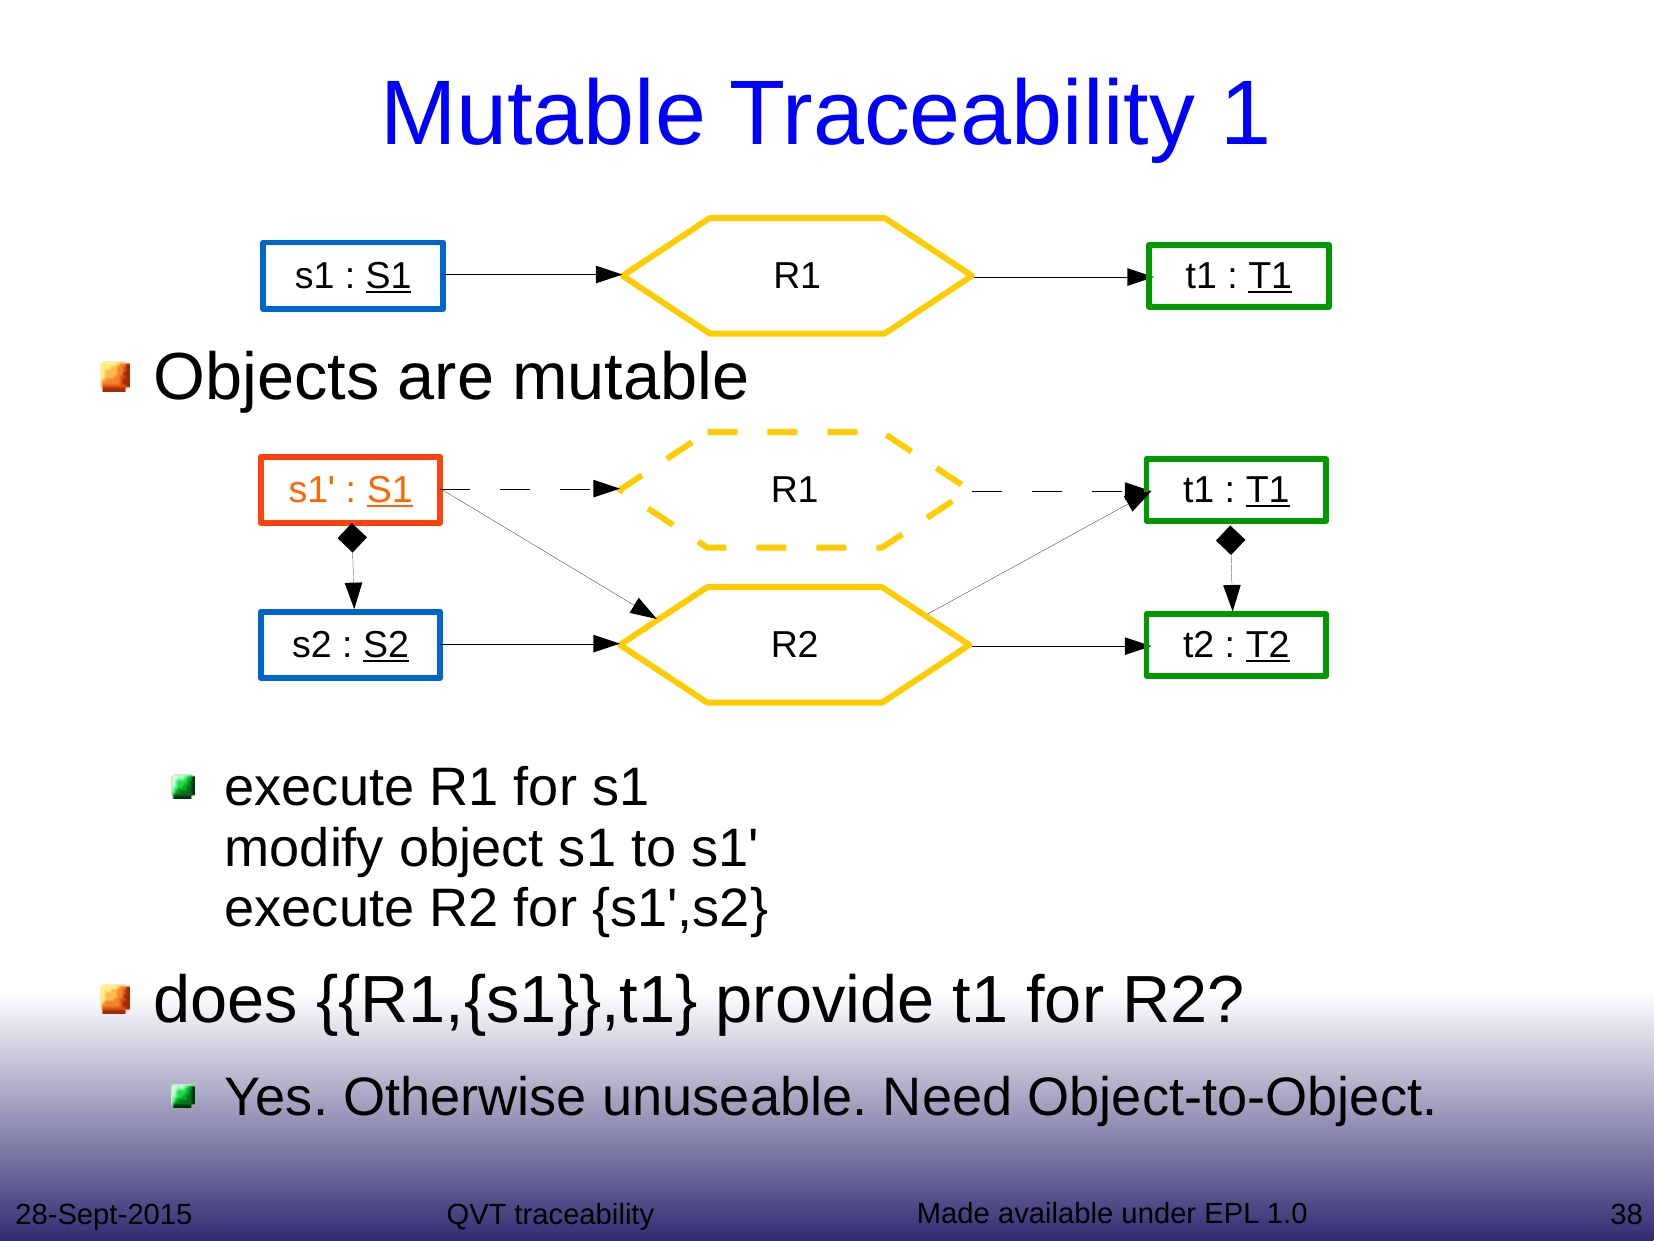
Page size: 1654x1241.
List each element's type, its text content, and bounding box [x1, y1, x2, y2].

title Mutable Traceability 1 [82, 49, 1571, 178]
text_box t1 : T1 [1146, 459, 1327, 521]
text_box R1 [622, 217, 972, 334]
list Objects are mutable execute R1 for s1 modify object s1 to s1' execute R2 for {s1',s2} does {{R1,{s1}},t1} provide t1 for R2? Yes. Otherwise unuseable. Need Object-to-Object. [82, 235, 1571, 1127]
text_box s1' : S1 [260, 456, 441, 523]
text_box t2 : T2 [1146, 614, 1327, 676]
text_box t1 : T1 [1149, 245, 1329, 307]
text_box R2 [619, 587, 970, 703]
text_box R1 [619, 432, 970, 548]
text_box s2 : S2 [260, 611, 441, 679]
text_box s1 : S1 [263, 242, 443, 309]
